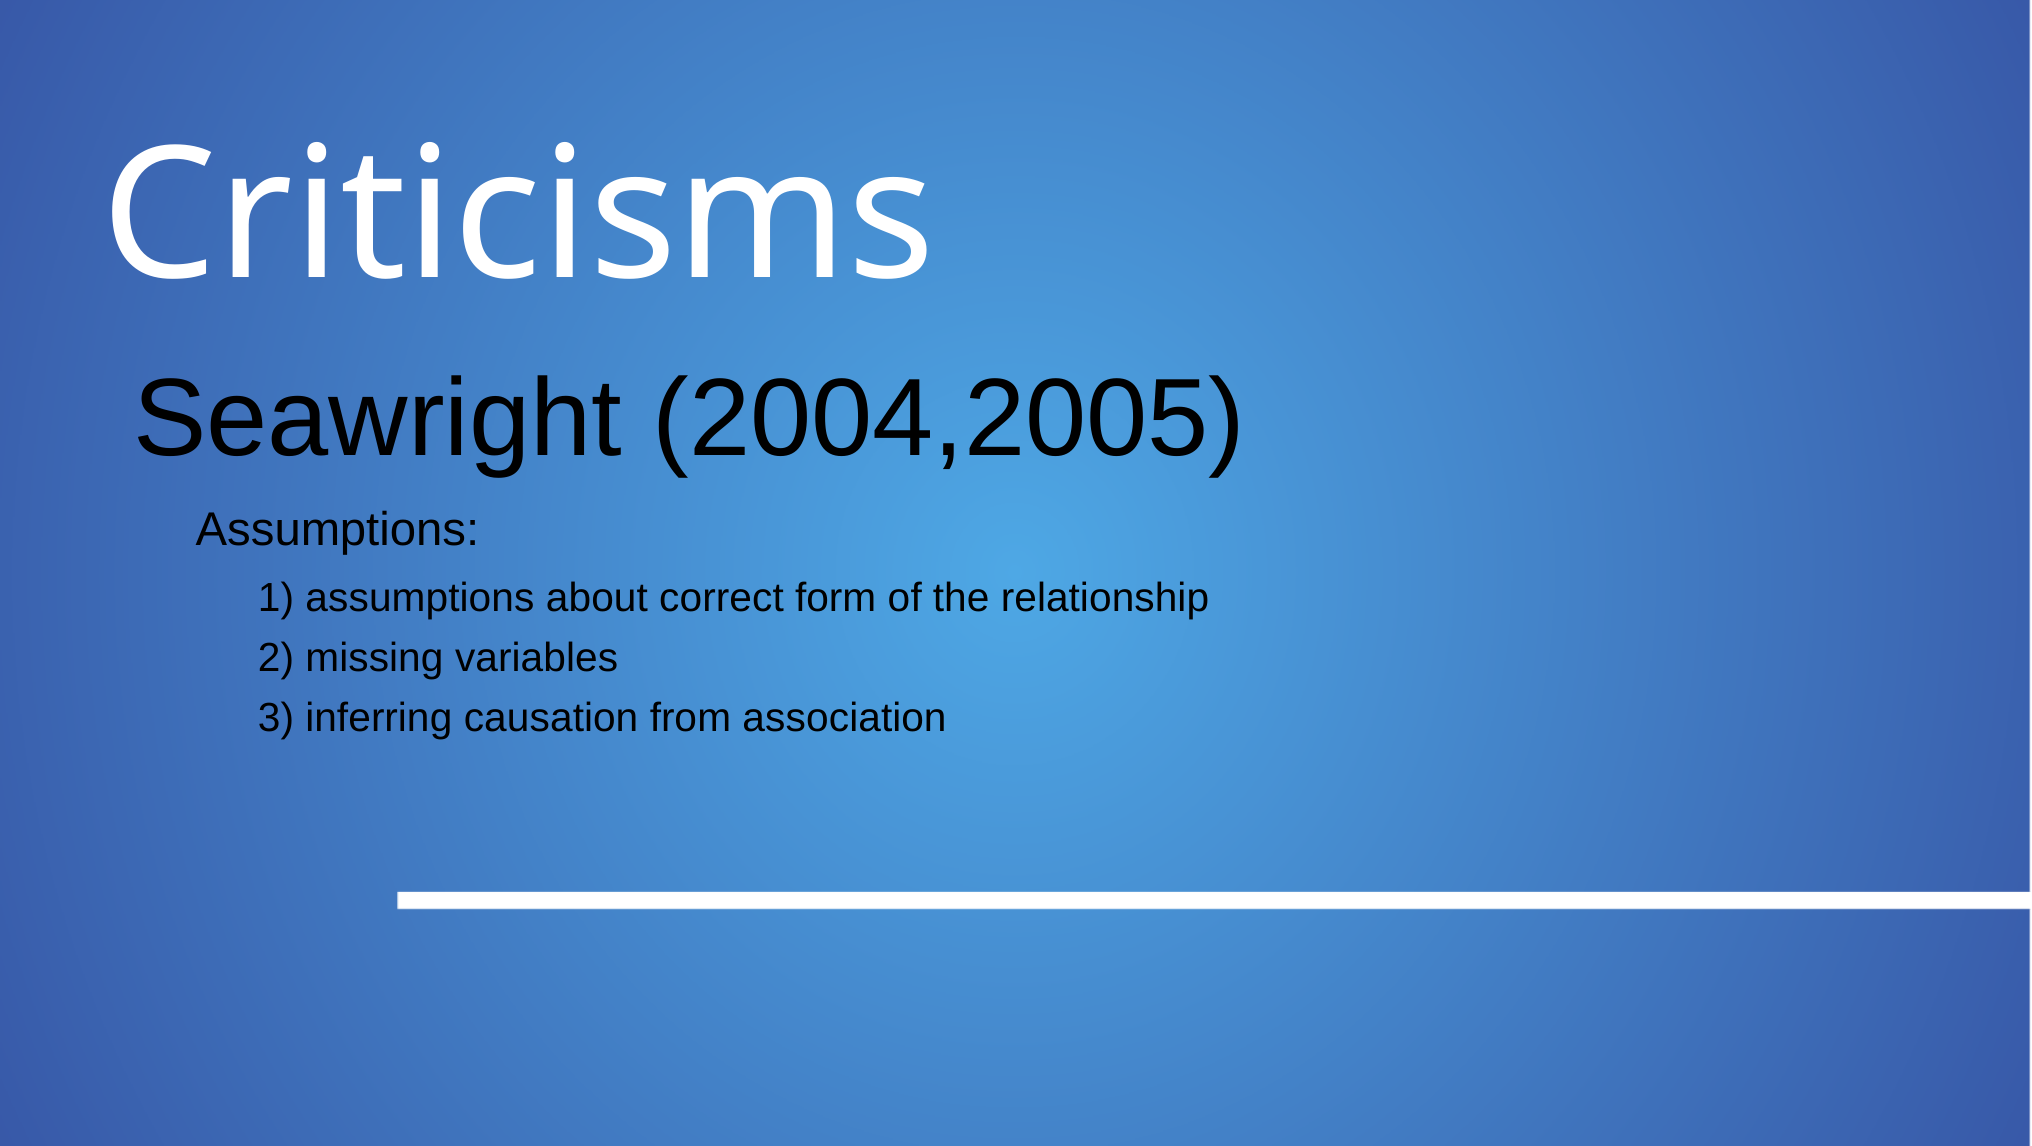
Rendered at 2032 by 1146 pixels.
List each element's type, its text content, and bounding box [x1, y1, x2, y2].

picture [0, 0, 2032, 1146]
list Seawright (2004,2005) Assumptions: 1) assumptions about correct form of the relationship 2) missing variables 3) inferring causation from association [70, 271, 1902, 812]
title Criticisms [101, 45, 1930, 367]
